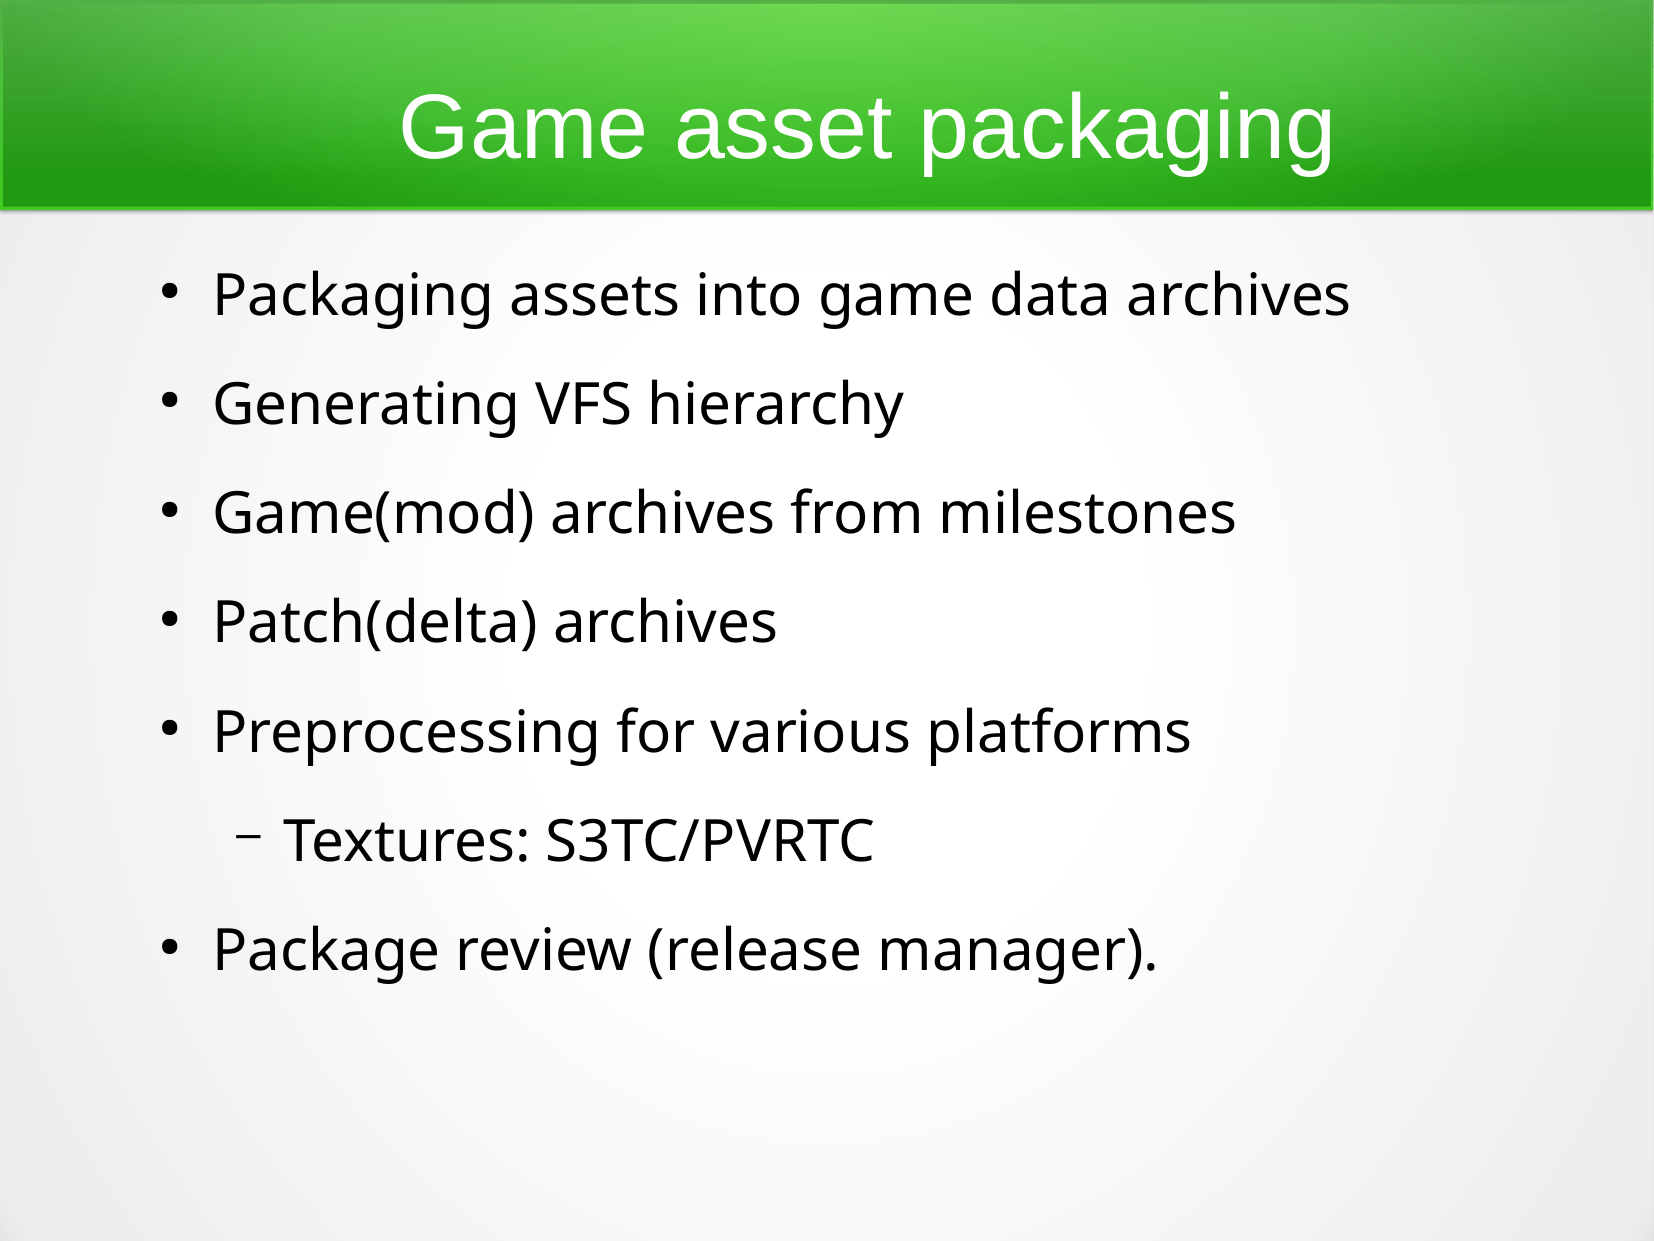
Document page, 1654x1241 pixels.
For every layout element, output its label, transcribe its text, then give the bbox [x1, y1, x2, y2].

subtitle Packaging assets into game data archives Generating VFS hierarchy Game(mod) archives from milestones Patch(delta) archives Preprocessing for various platforms Textures: S3TC/PVRTC Package review (release manager). [141, 301, 1630, 939]
title Game asset packaging [124, 75, 1613, 178]
